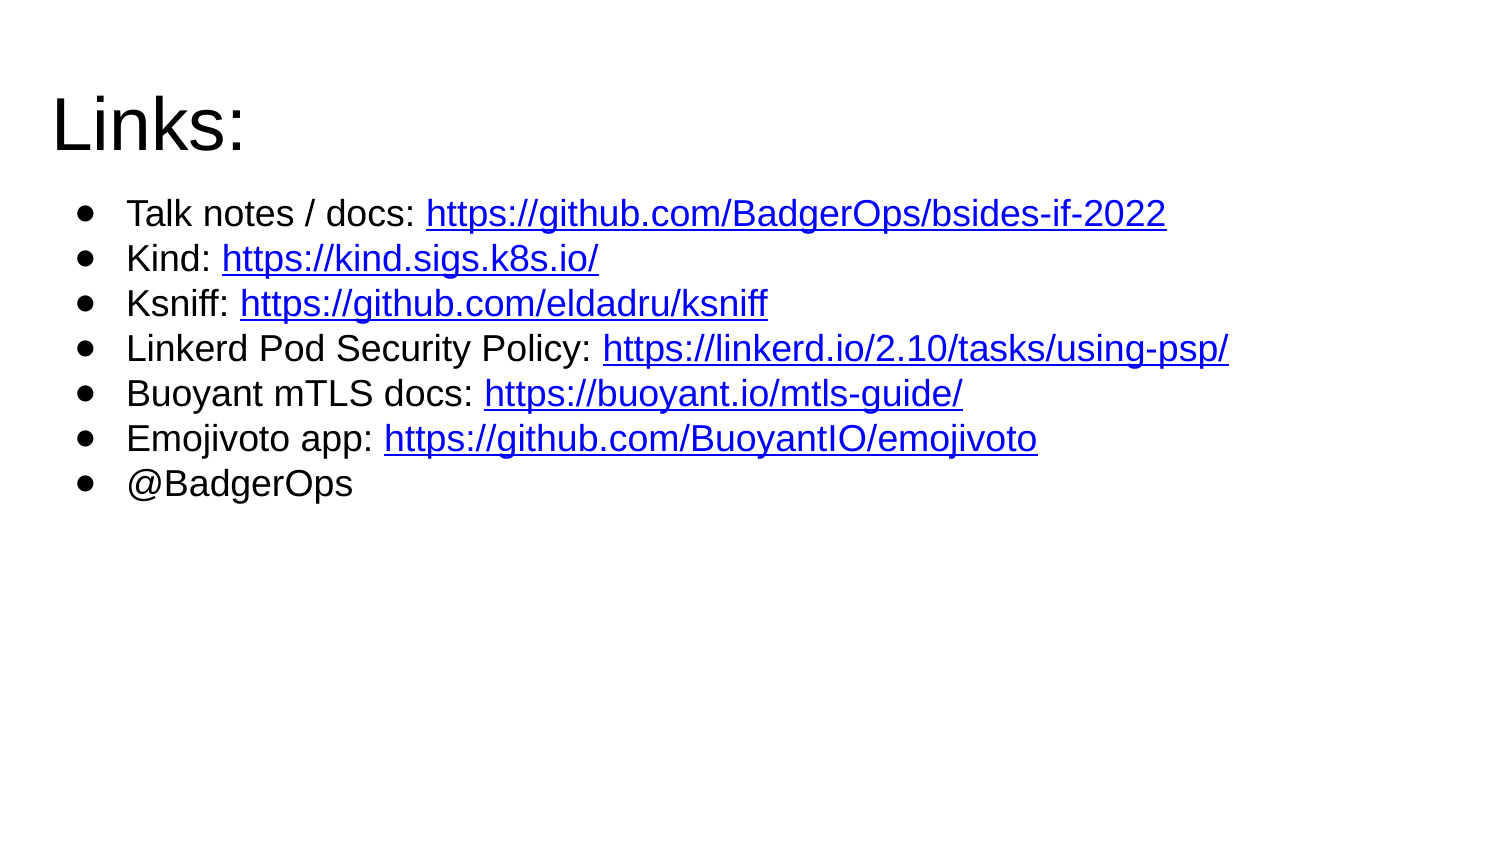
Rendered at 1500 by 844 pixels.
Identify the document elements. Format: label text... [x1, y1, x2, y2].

title Links: [51, 72, 1449, 167]
list Talk notes / docs: https://github.com/BadgerOps/bsides-if-2022 Kind: https://kind.sigs.k8s.io/ Ksniff: https://github.com/eldadru/ksniff Linkerd Pod Security Policy: https://linkerd.io/2.10/tasks/using-psp/ Buoyant mTLS docs: https://buoyant.io/mtls-guide/ Emojivoto app: https://github.com/BuoyantIO/emojivoto @BadgerOps [51, 189, 1449, 750]
